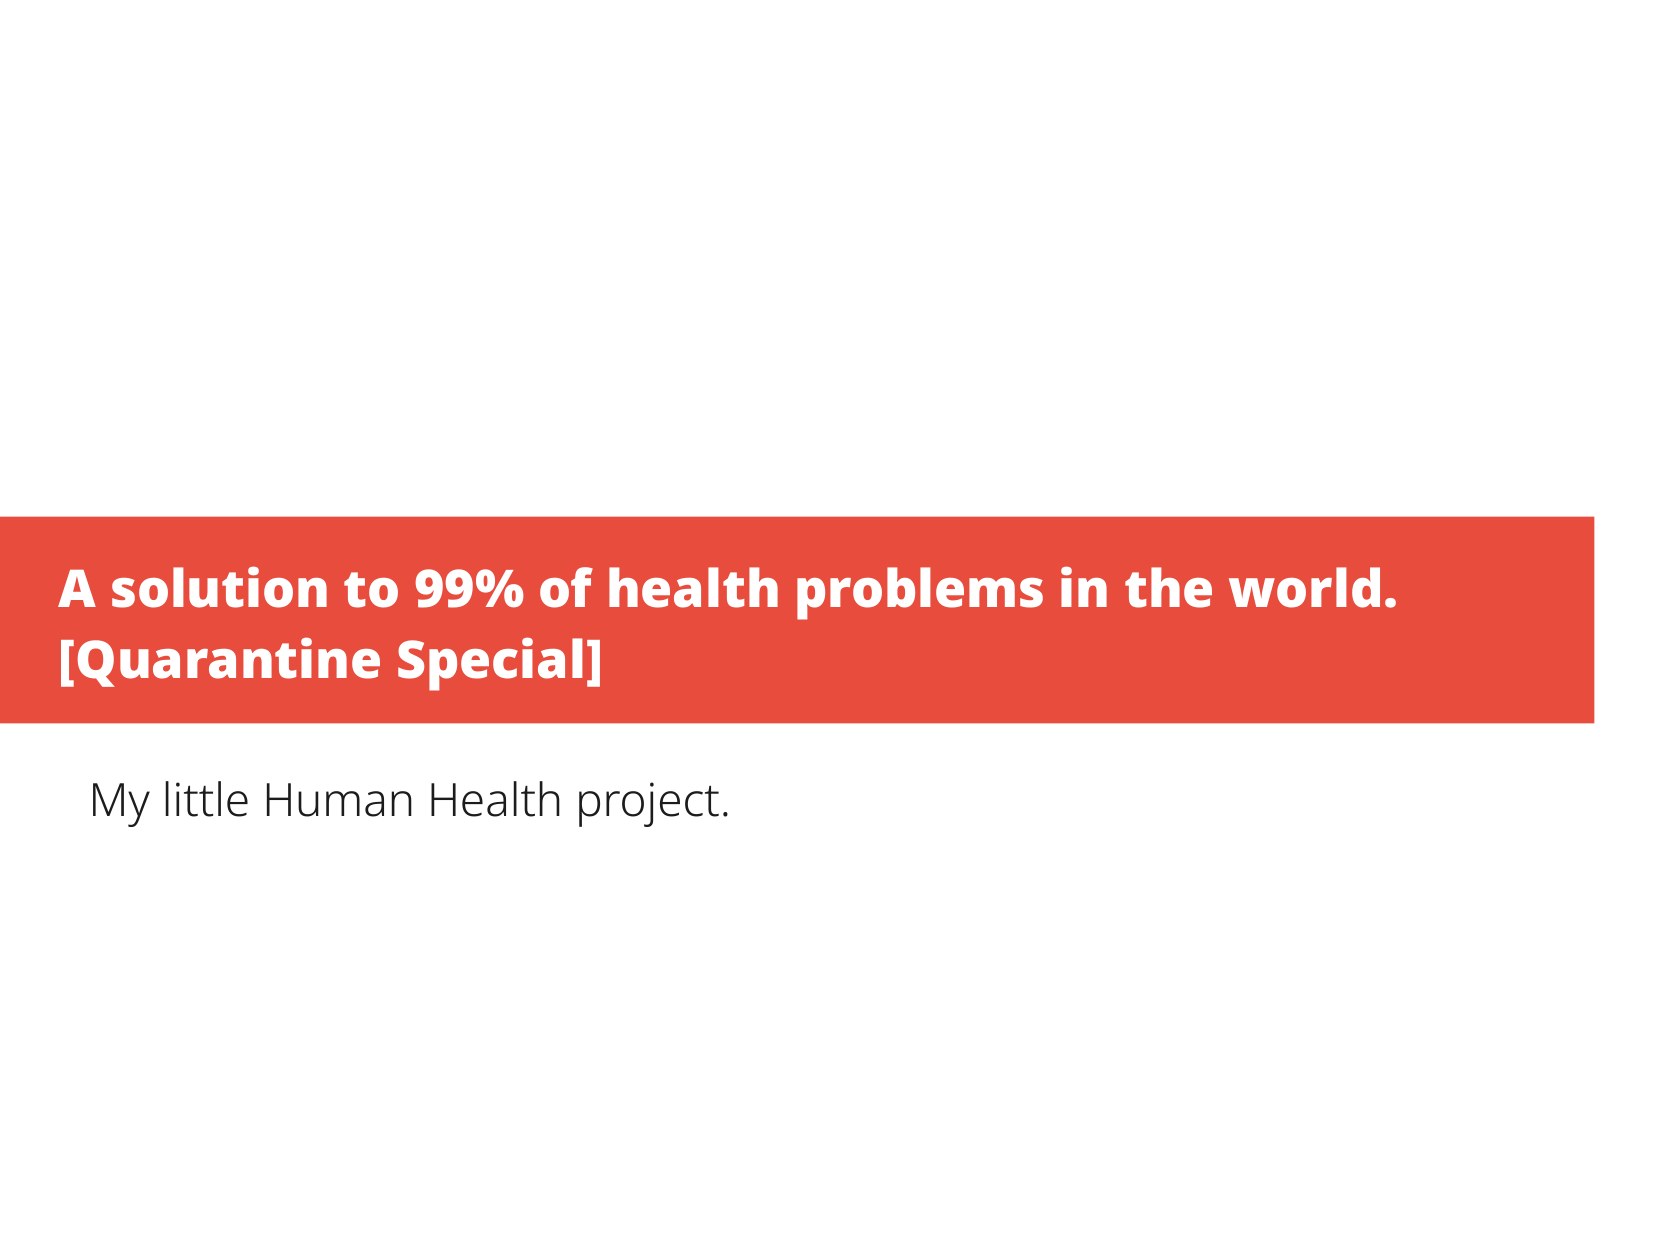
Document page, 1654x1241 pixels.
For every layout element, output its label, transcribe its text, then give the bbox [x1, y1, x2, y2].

title A solution to 99% of health problems in the world. [Quarantine Special] [59, 546, 1595, 694]
subtitle My little Human Health project. [88, 767, 1595, 1182]
